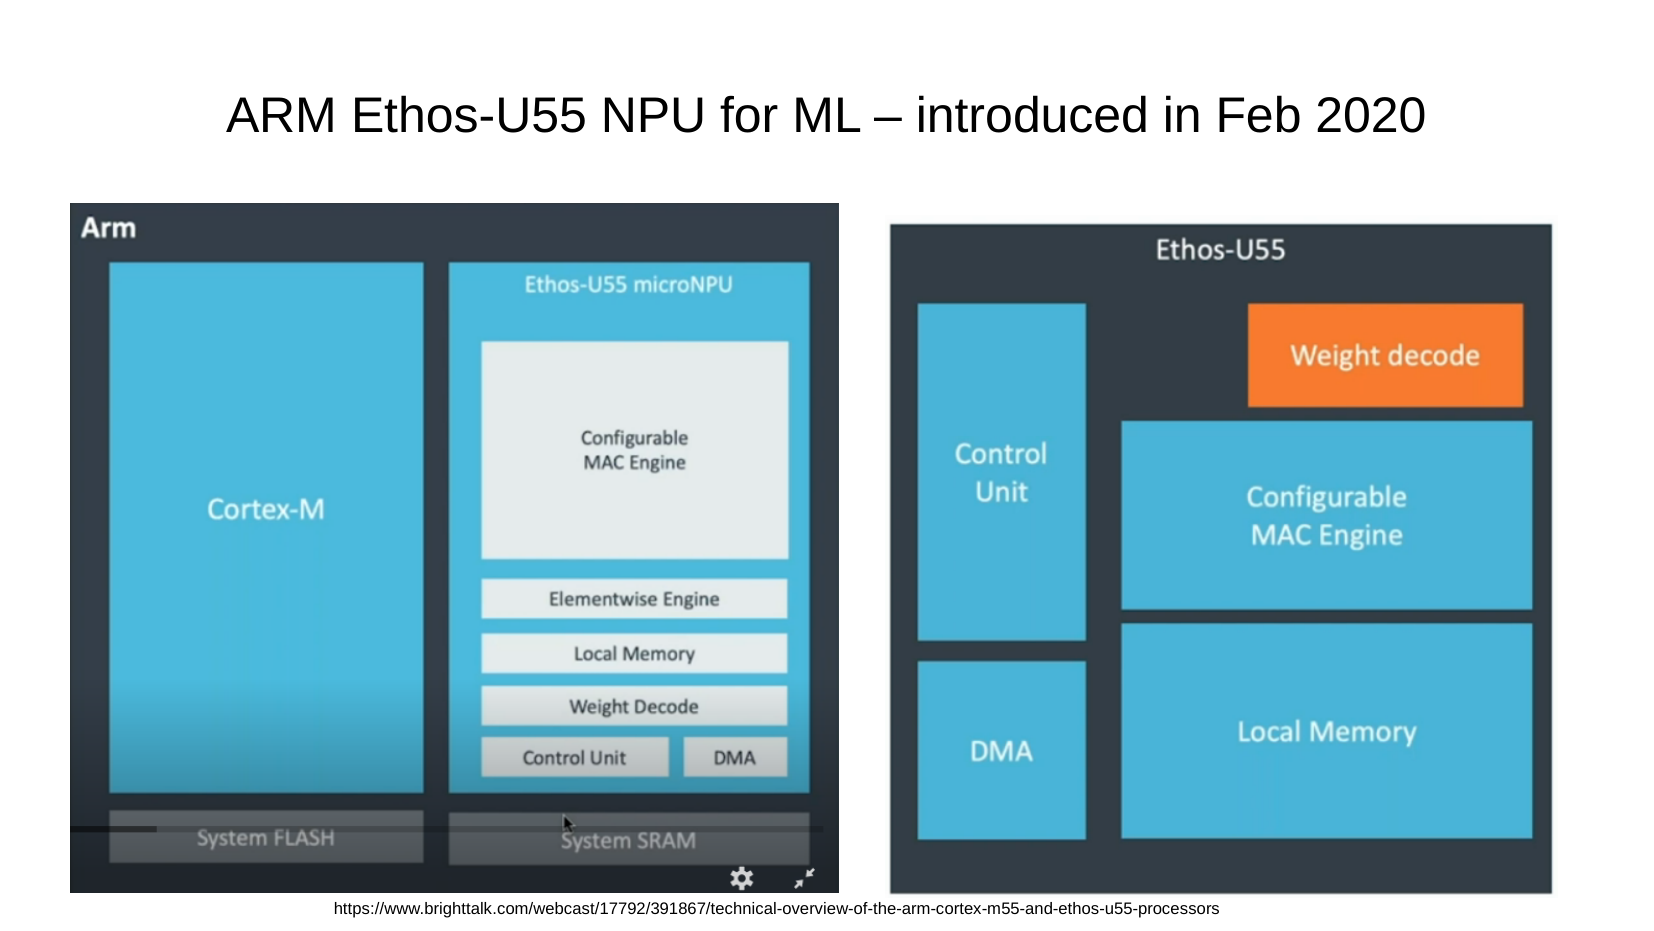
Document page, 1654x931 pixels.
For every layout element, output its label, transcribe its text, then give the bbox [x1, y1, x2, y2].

picture [885, 215, 1558, 898]
title ARM Ethos-U55 NPU for ML – introduced in Feb 2020 [82, 37, 1571, 193]
picture [70, 203, 839, 893]
text_box https://www.brighttalk.com/webcast/17792/391867/technical-overview-of-the-arm-cortex-m55-and-ethos-u55-processors [318, 892, 1237, 926]
